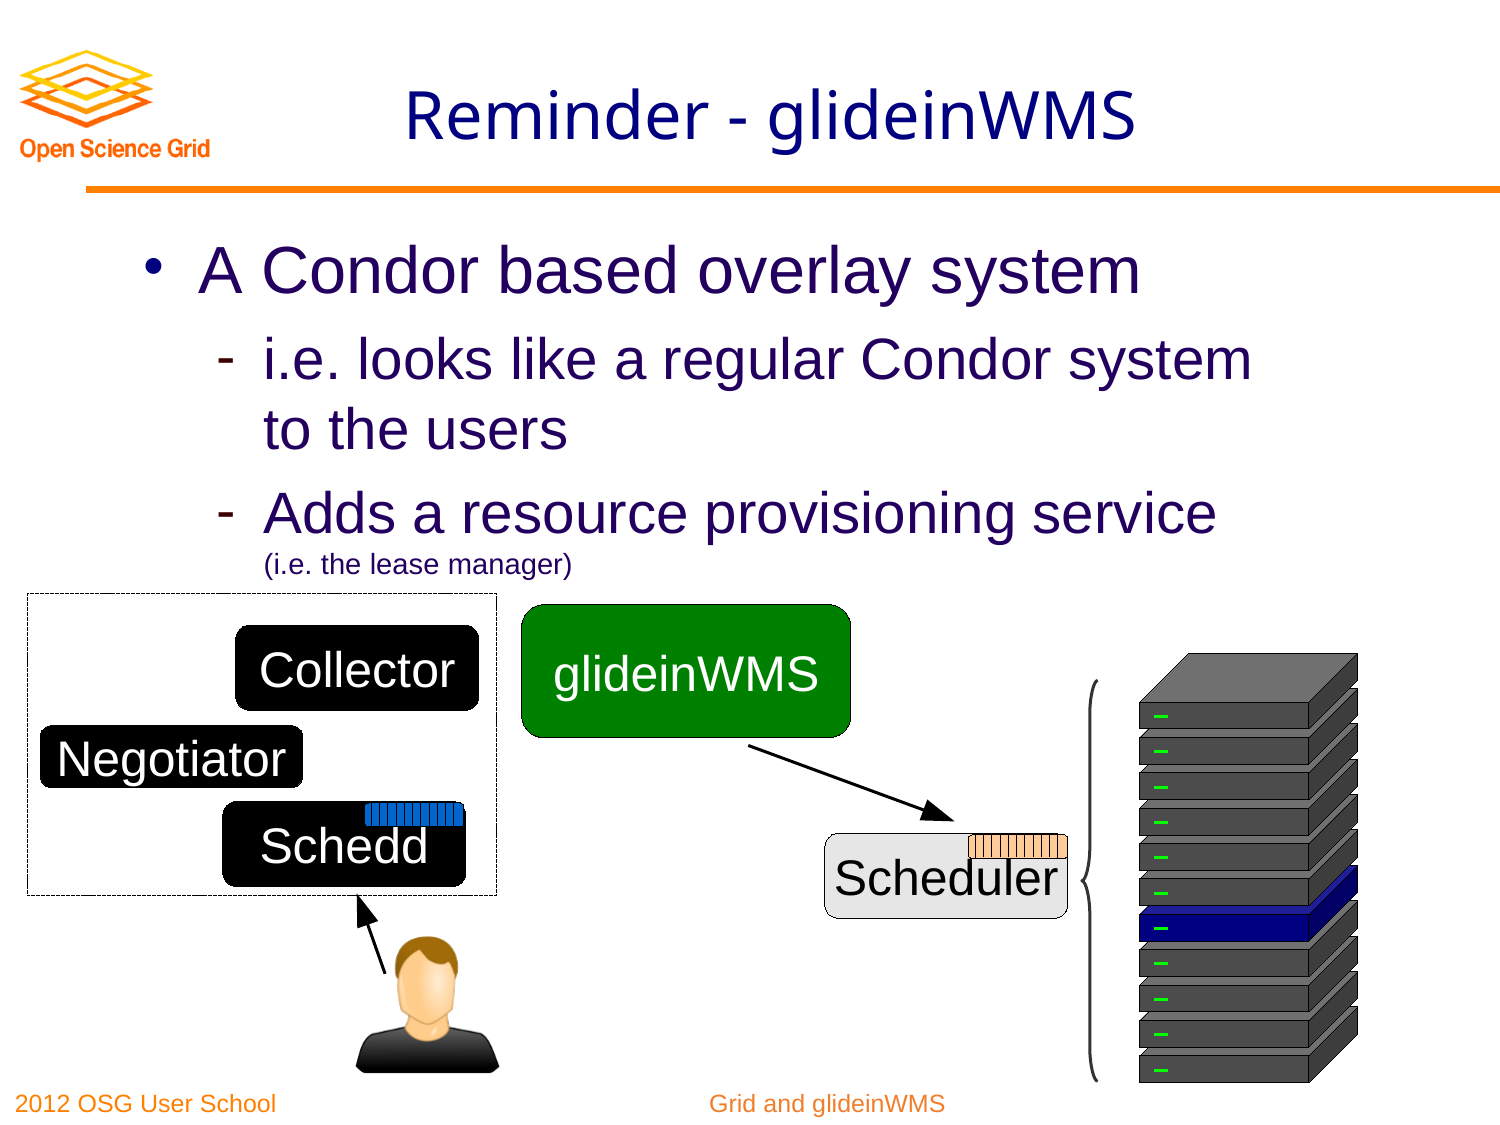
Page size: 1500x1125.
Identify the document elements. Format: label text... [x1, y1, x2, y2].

title Reminder - glideinWMS [201, 18, 1342, 207]
text_box [1139, 653, 1358, 729]
list A Condor based overlay system i.e. looks like a regular Condor system to the users Adds a resource provisioning service (i.e. the lease manager) [127, 218, 1403, 962]
text_box [1139, 865, 1358, 942]
text_box [1139, 900, 1358, 977]
text_box [1139, 688, 1358, 765]
text_box Schedd [408, 839, 421, 860]
text_box [1139, 1006, 1358, 1083]
text_box Scheduler [824, 833, 1068, 919]
text_box [1139, 971, 1358, 1048]
text_box [1139, 759, 1358, 836]
text_box glideinWMS [521, 604, 851, 738]
picture [0, 27, 201, 179]
text_box [968, 834, 1068, 859]
text_box Schedd [222, 801, 466, 887]
picture [352, 926, 503, 1077]
text_box [364, 802, 464, 827]
text_box Schedd [380, 839, 393, 860]
text_box Scheduler [954, 871, 967, 892]
text_box Negotiator [40, 725, 303, 788]
text_box [1139, 794, 1358, 871]
text_box [1139, 936, 1358, 1012]
text_box [1139, 829, 1358, 906]
text_box [1139, 723, 1358, 800]
text_box Collector [235, 625, 479, 711]
